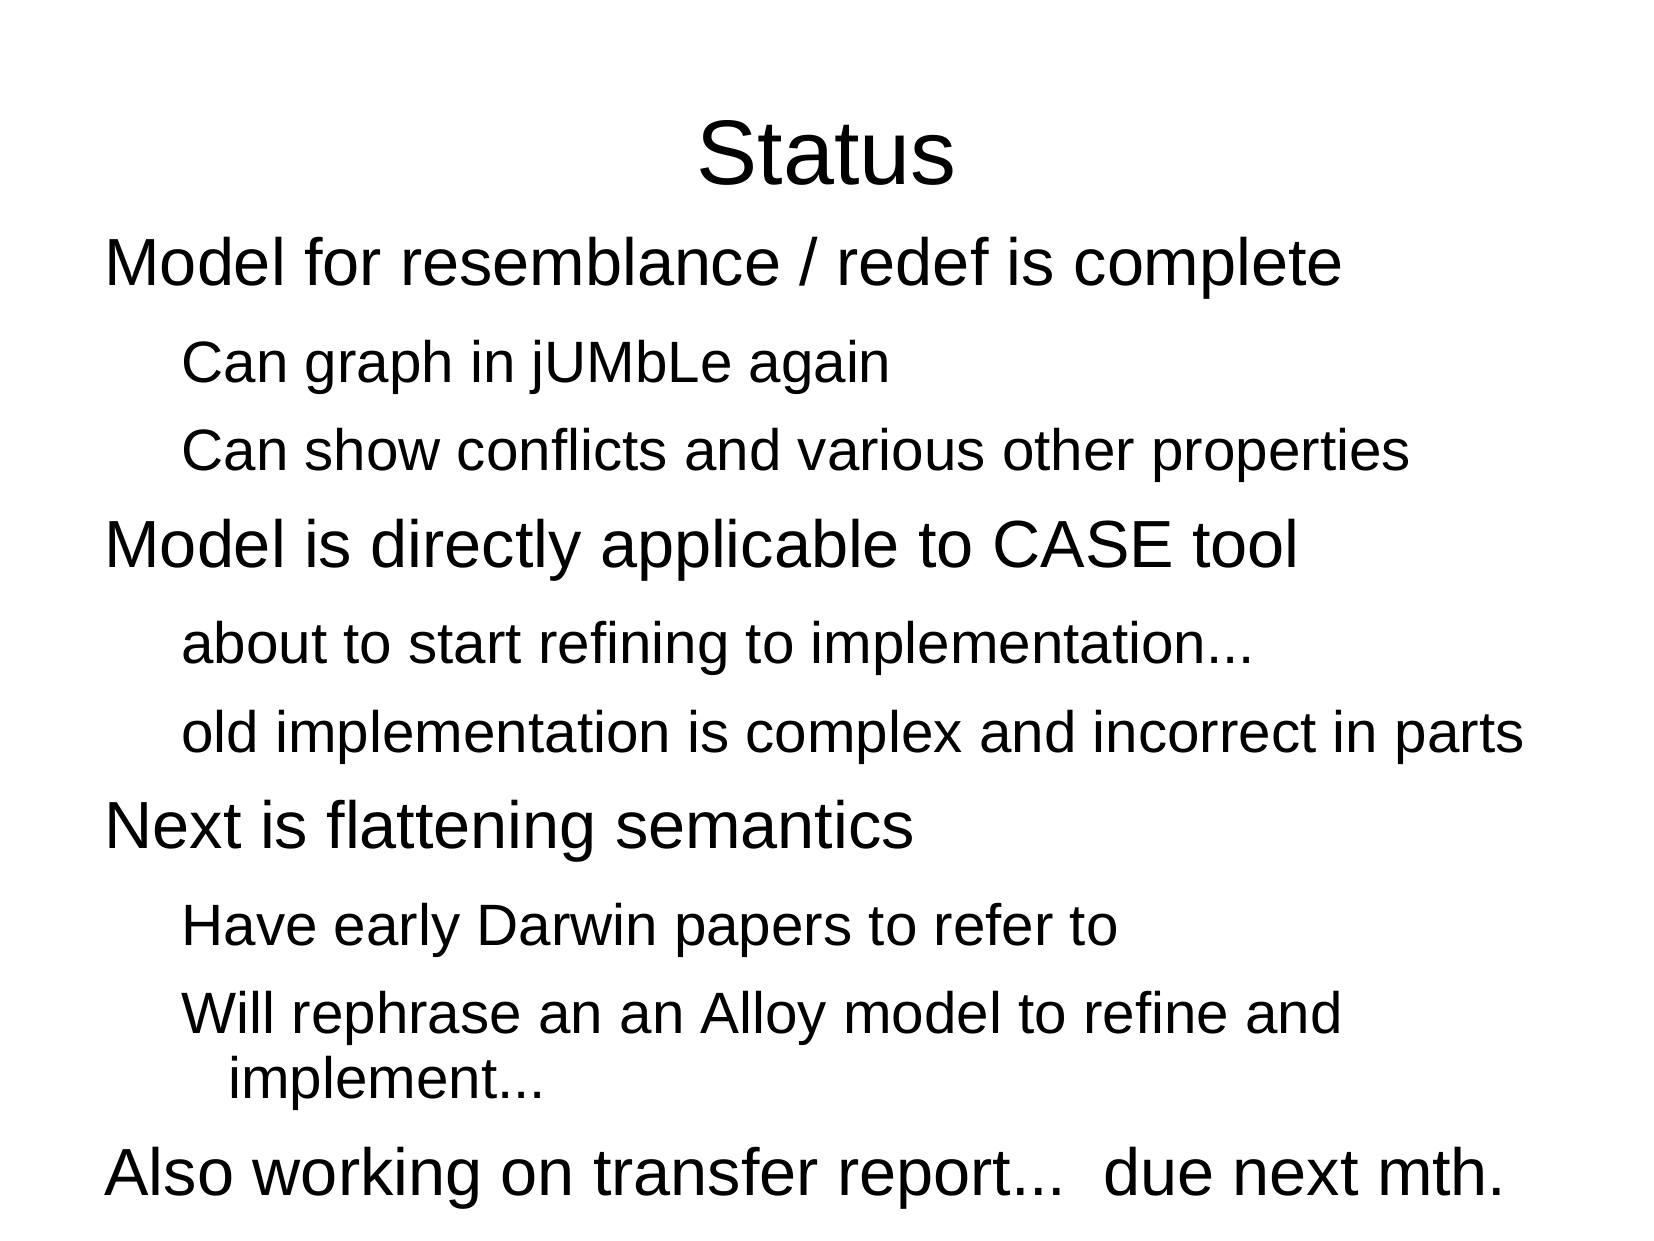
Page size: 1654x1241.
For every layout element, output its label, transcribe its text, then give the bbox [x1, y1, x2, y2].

list Model for resemblance / redef is complete Can graph in jUMbLe again Can show conflicts and various other properties Model is directly applicable to CASE tool about to start refining to implementation... old implementation is complex and incorrect in parts Next is flattening semantics Have early Darwin papers to refer to Will rephrase an an Alloy model to refine and implement... Also working on transfer report... due next mth. [86, 225, 1576, 1208]
title Status [82, 56, 1571, 250]
